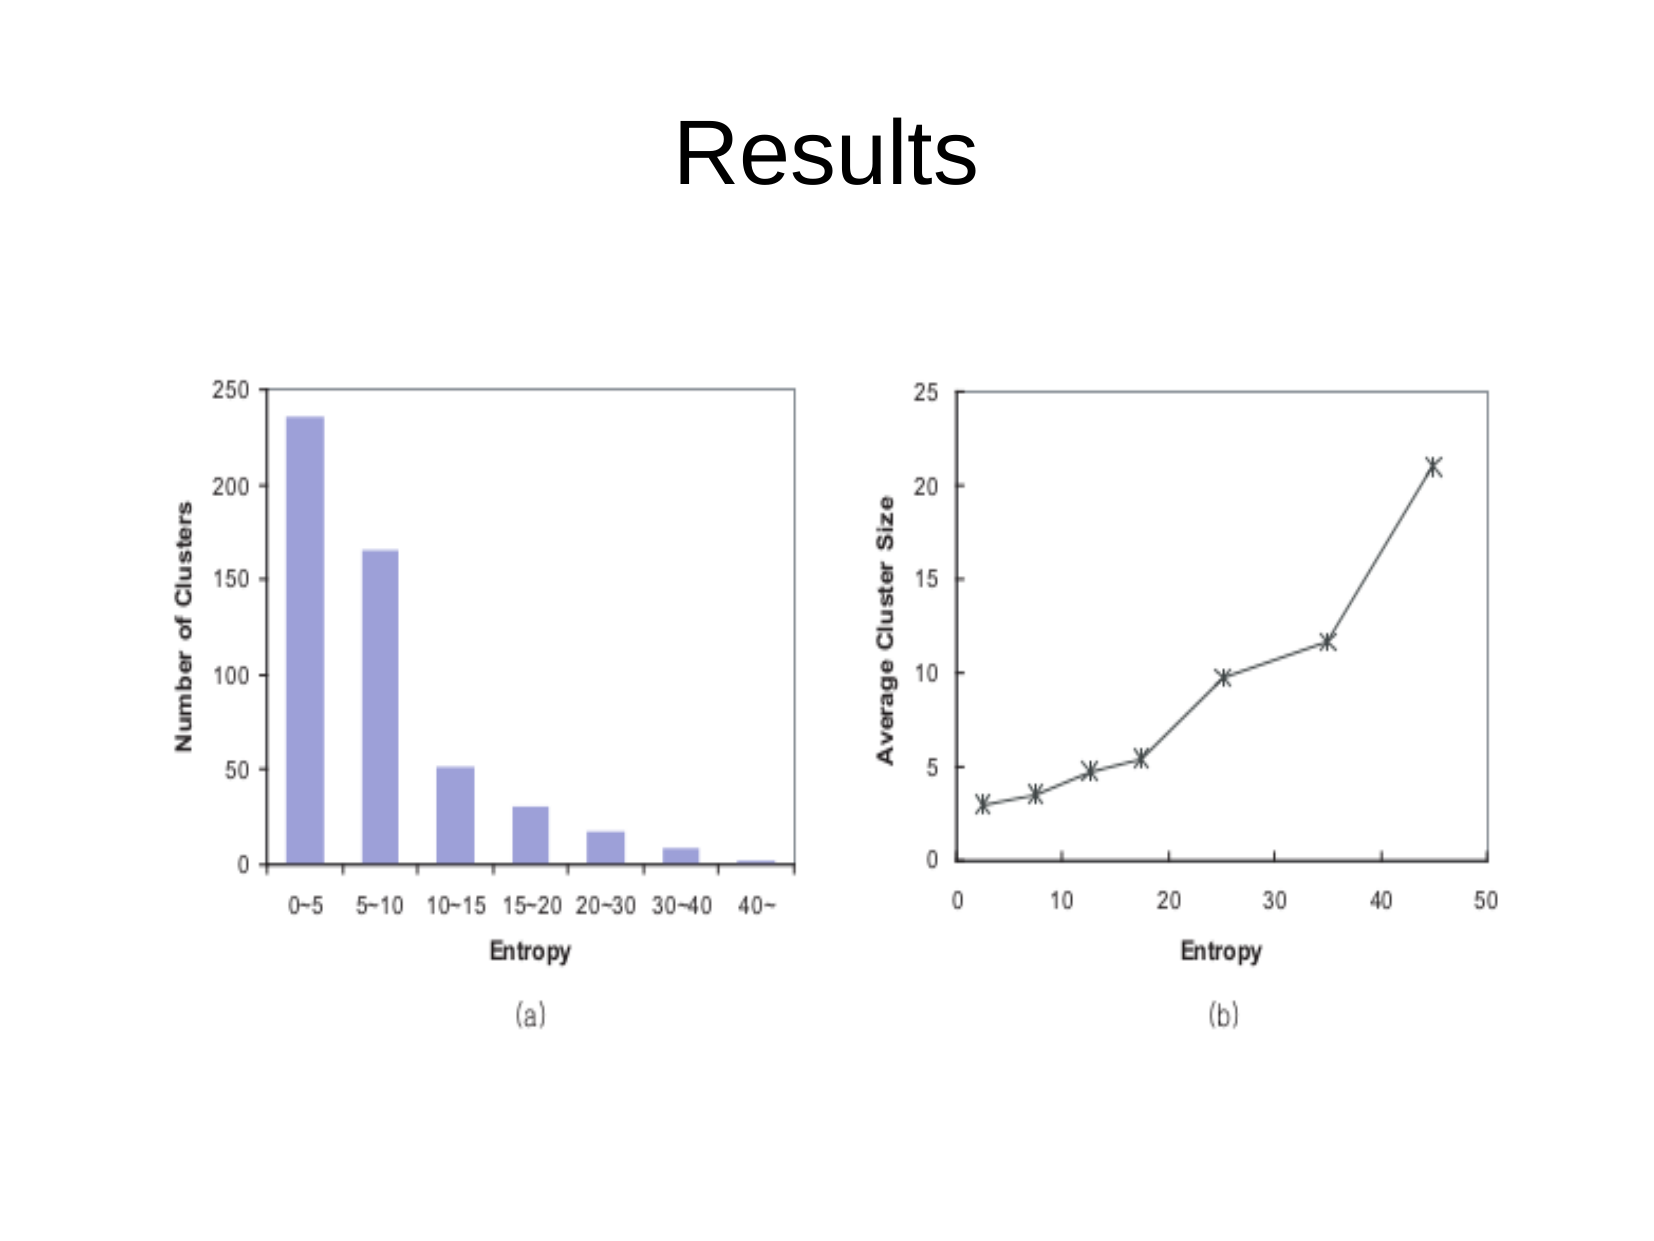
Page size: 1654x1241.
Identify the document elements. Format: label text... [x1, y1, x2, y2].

title Results [82, 49, 1571, 257]
picture [82, 256, 1538, 1051]
